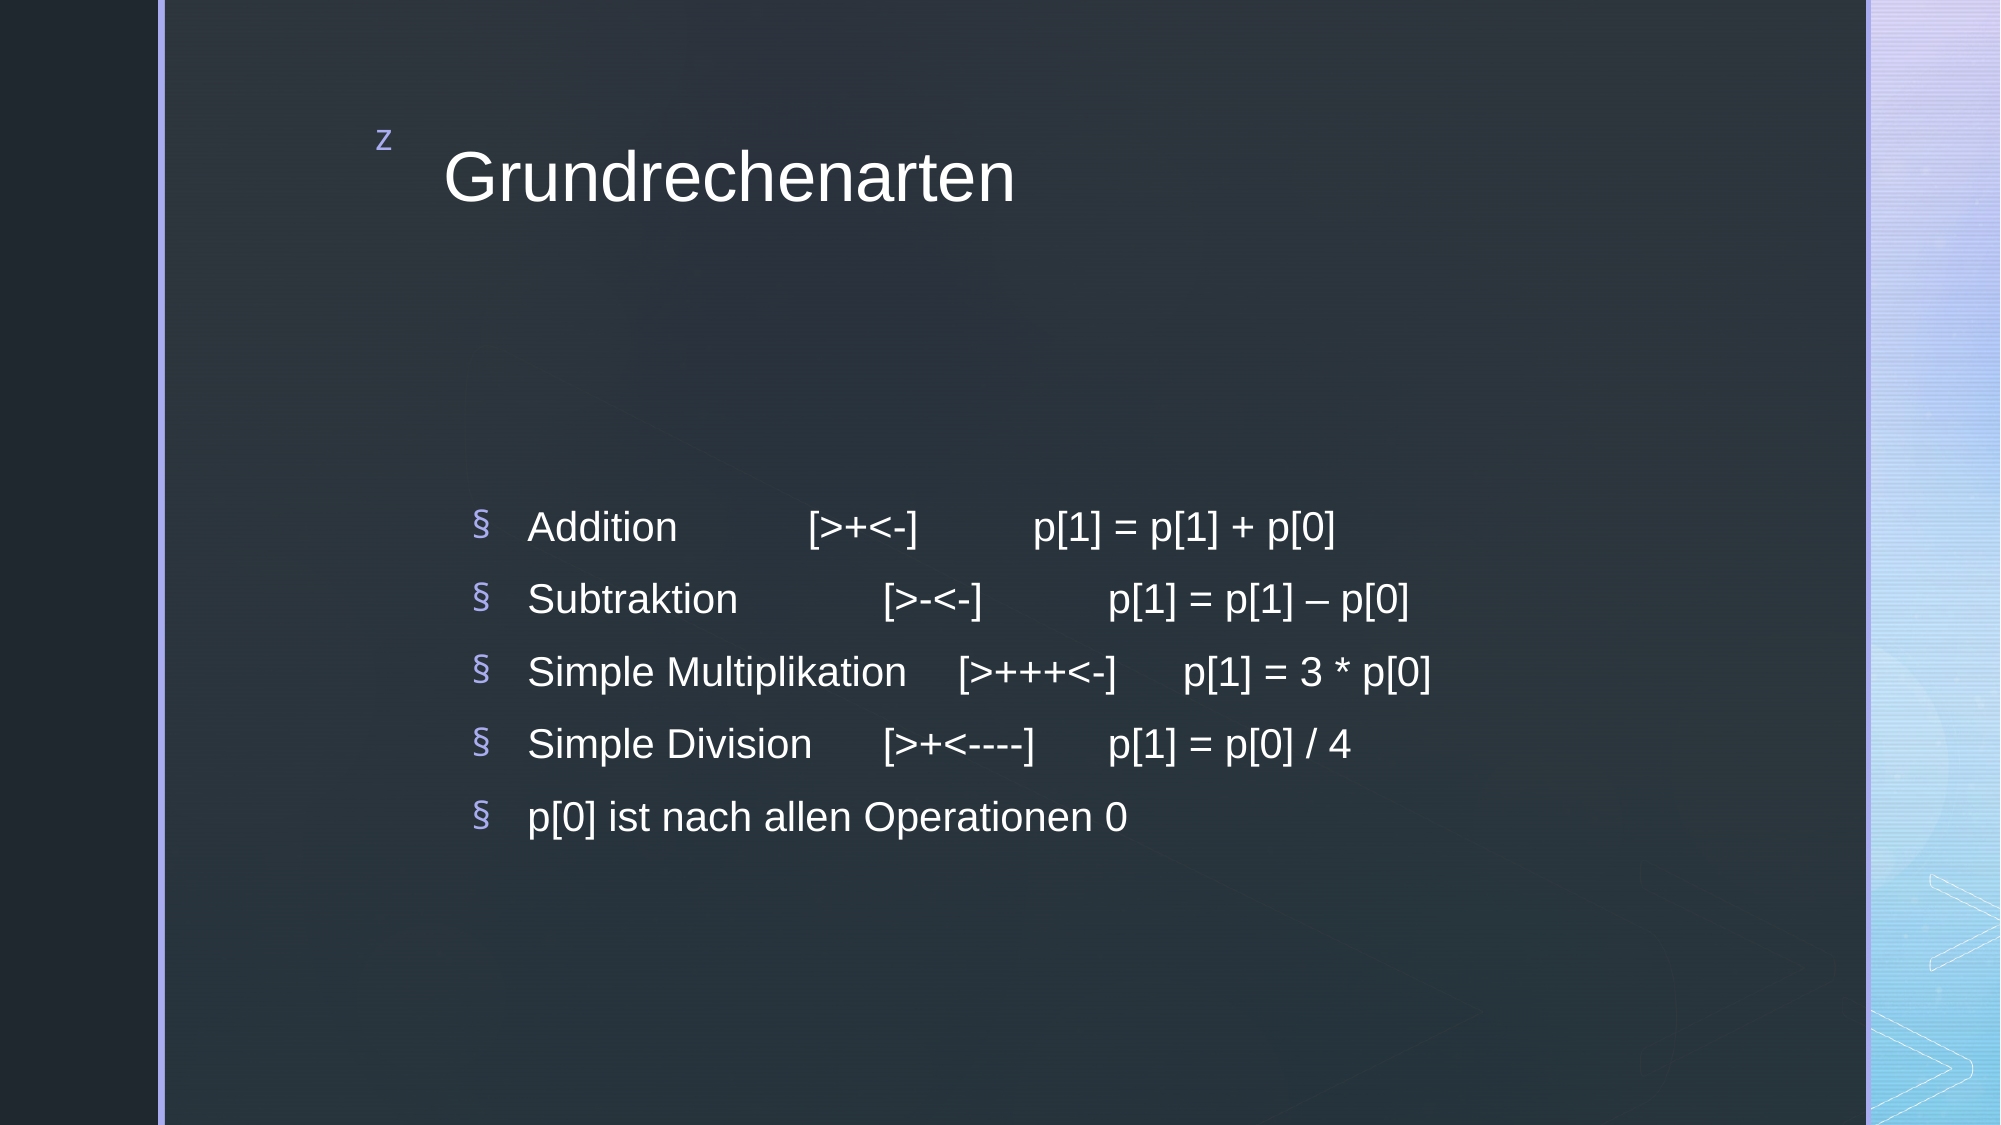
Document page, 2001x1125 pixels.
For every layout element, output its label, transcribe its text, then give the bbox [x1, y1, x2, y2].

list Addition [>+<-] p[1] = p[1] + p[0] Subtraktion [>-<-] p[1] = p[1] – p[0] Simple Multiplikation [>+++<-] p[1] = 3 * p[0] Simple Division [>+<----] p[1] = p[0] / 4 p[0] ist nach allen Operationen 0 [454, 336, 1734, 993]
title Grundrechenarten [428, 132, 1734, 310]
